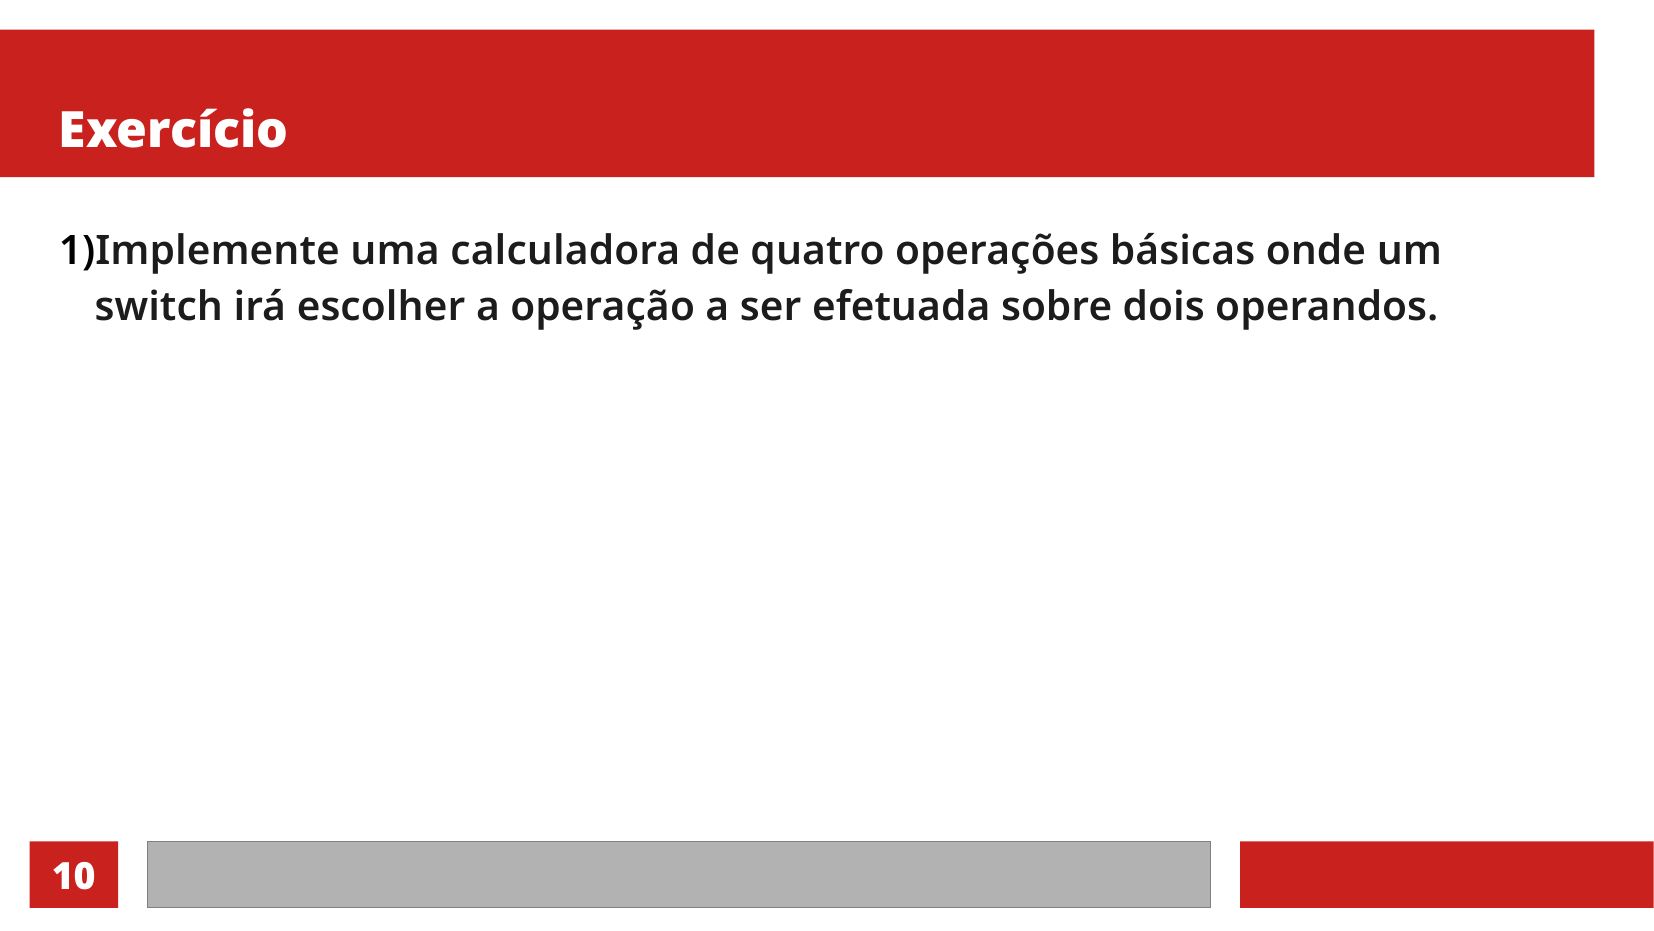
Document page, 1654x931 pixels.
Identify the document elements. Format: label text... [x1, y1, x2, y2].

title Exercício [59, 44, 1595, 163]
list Implemente uma calculadora de quatro operações básicas onde um switch irá escolher a operação a ser efetuada sobre dois operandos. [59, 221, 1565, 798]
